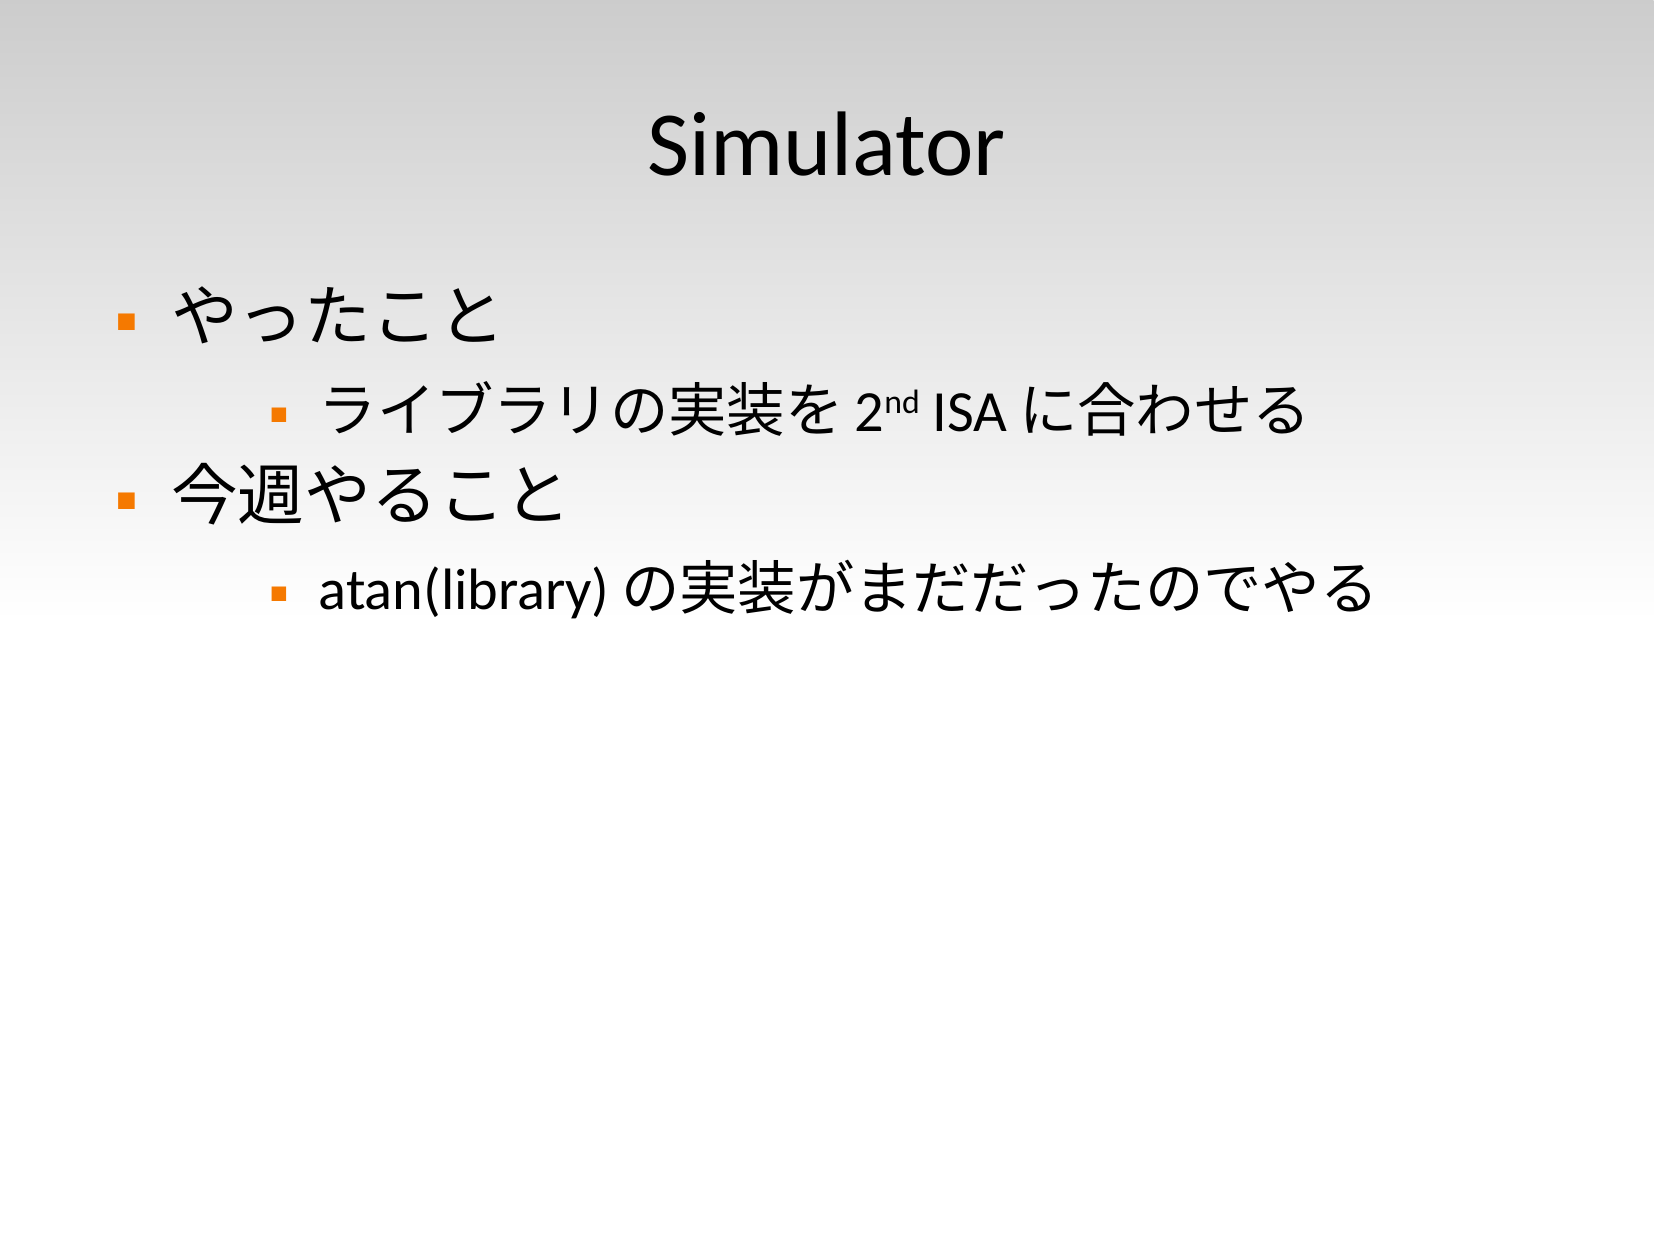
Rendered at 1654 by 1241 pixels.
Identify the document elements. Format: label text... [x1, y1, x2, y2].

title Simulator [82, 49, 1571, 257]
list やったこと ライブラリの実装を2nd ISAに合わせる 今週やること atan(library)の実装がまだだったのでやる [82, 290, 1571, 1109]
